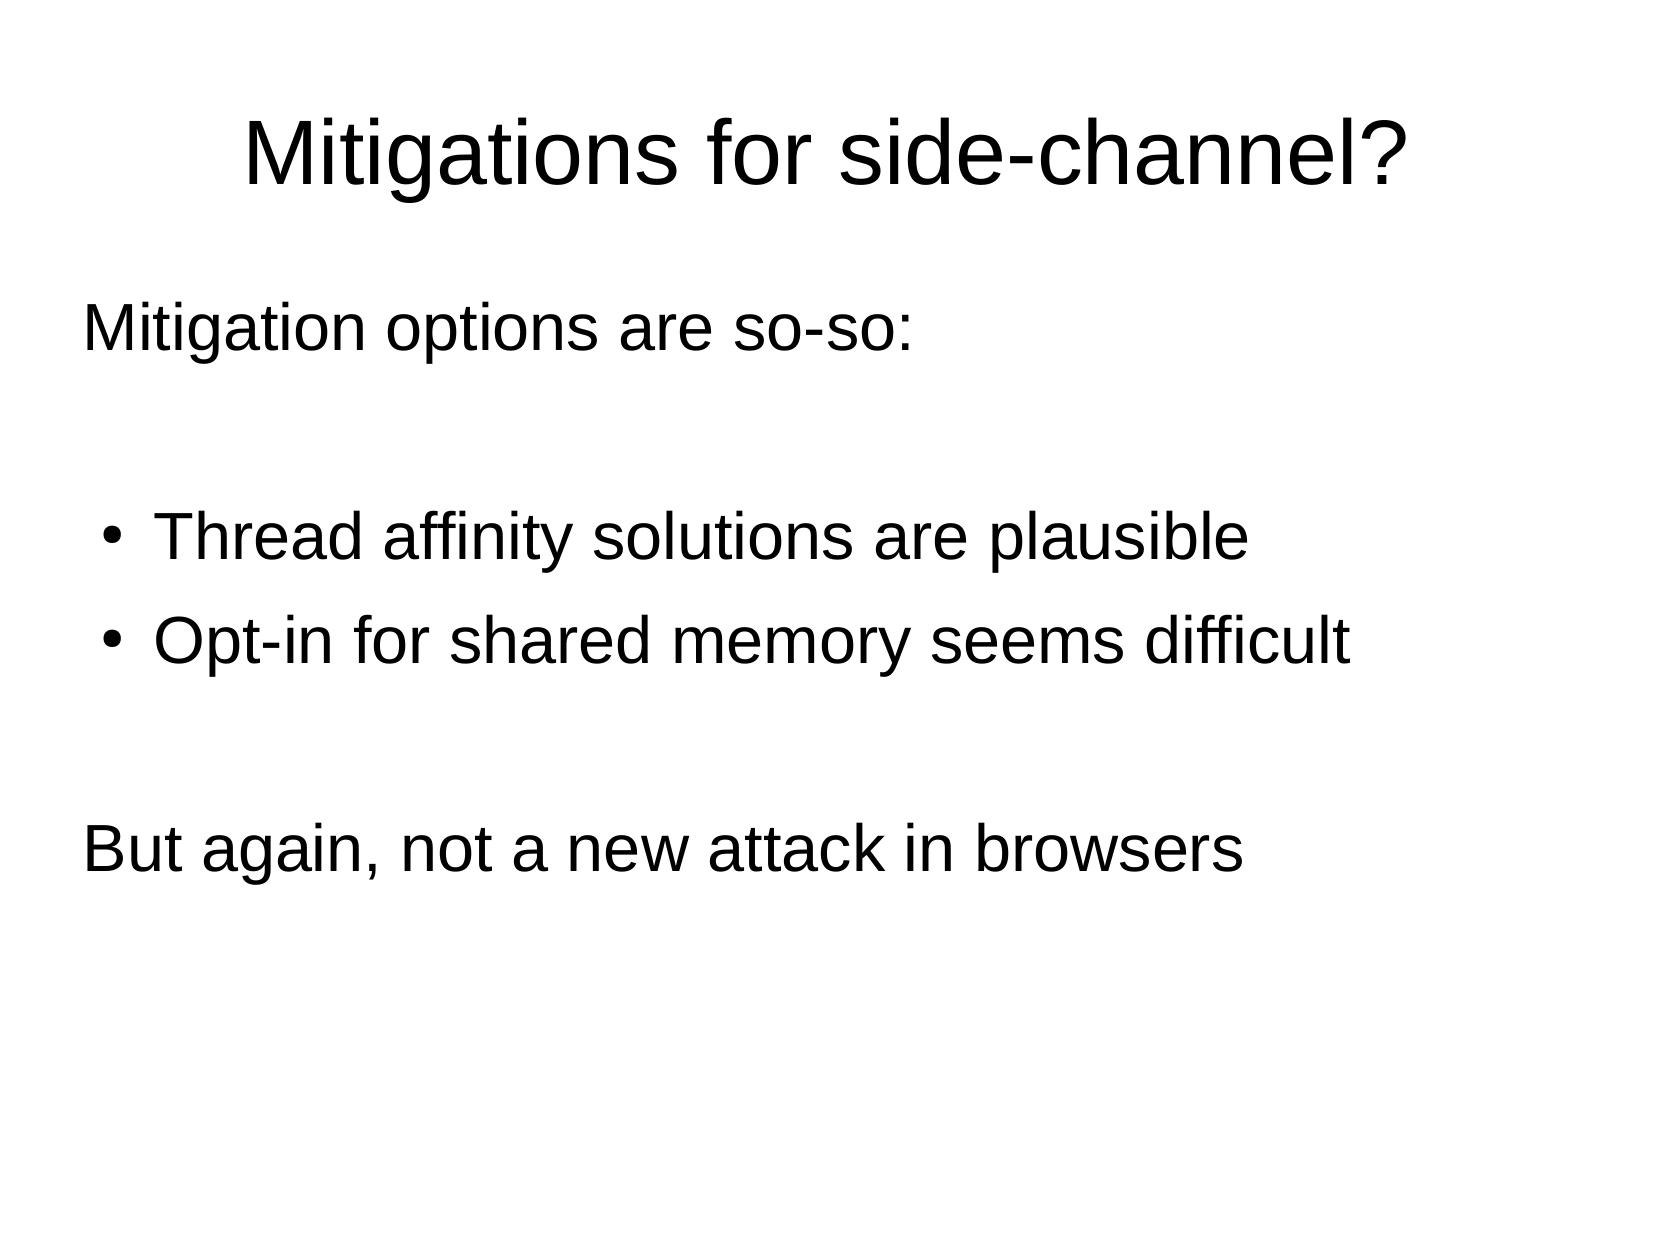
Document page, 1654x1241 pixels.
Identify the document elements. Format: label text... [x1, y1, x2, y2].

title Mitigations for side-channel? [82, 49, 1571, 257]
list Mitigation options are so-so: Thread affinity solutions are plausible Opt-in for shared memory seems difficult But again, not a new attack in browsers [82, 290, 1571, 1010]
